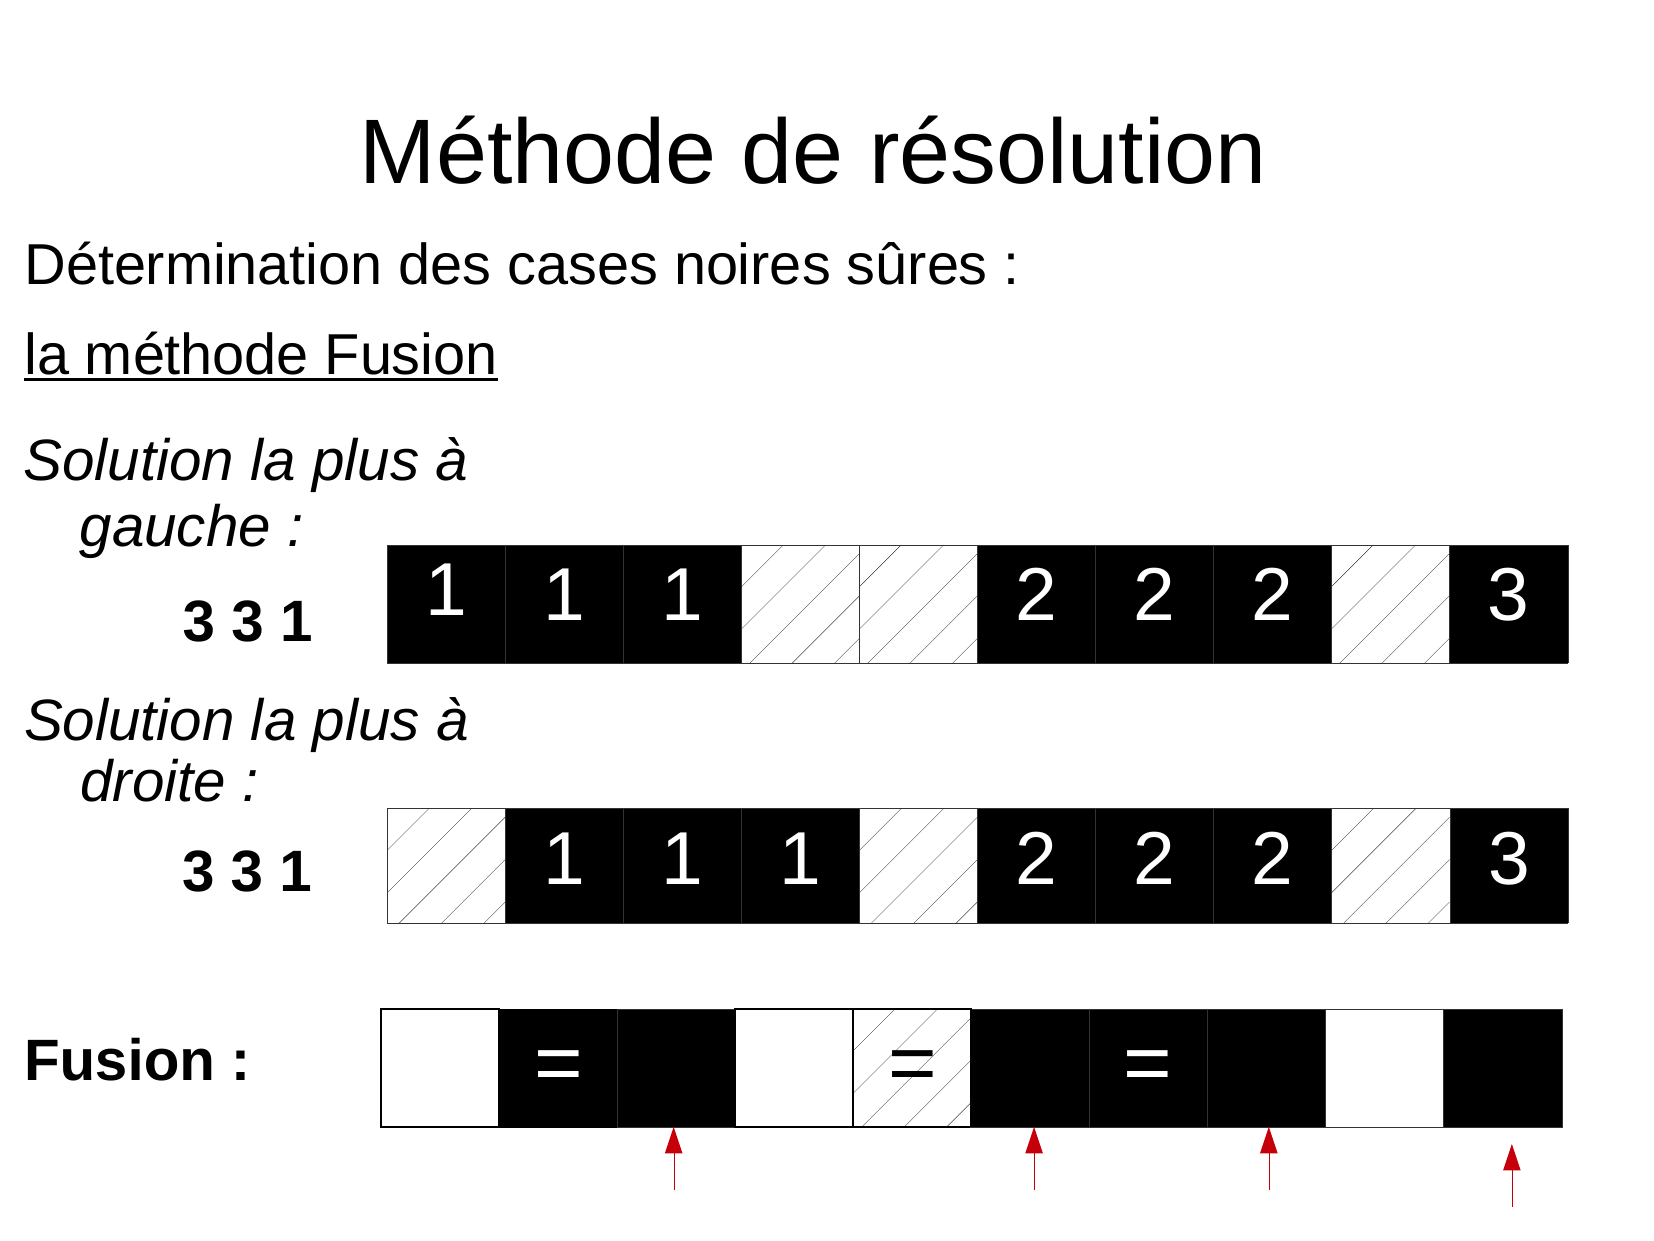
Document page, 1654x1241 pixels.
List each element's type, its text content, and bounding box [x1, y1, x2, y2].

table_header [618, 1010, 734, 1127]
table_header 1 [624, 546, 741, 663]
table_header 2 [1096, 546, 1213, 663]
table_header [1332, 546, 1449, 663]
table_header [1208, 1010, 1325, 1127]
table_header 3 [1451, 809, 1568, 923]
table_header = [854, 1010, 970, 1126]
table_header 3 [1450, 546, 1568, 663]
table_header 2 [978, 809, 1095, 923]
list Détermination des cases noires sûres : la méthode Fusion [24, 232, 1537, 425]
list Solution la plus à gauche : 3 3 1 [23, 424, 473, 688]
table_header [1326, 1010, 1443, 1127]
table_header [1332, 809, 1450, 923]
table_header 1 [506, 809, 623, 923]
table_header [470, 809, 505, 923]
table_header = [500, 1010, 617, 1127]
table_header [382, 1010, 498, 1126]
table_header 2 [1214, 546, 1331, 663]
table_header 1 [624, 809, 741, 923]
list Solution la plus à droite : 3 3 1 Fusion : [24, 687, 470, 1193]
table_header 1 [388, 546, 505, 663]
table_header [972, 1010, 1089, 1127]
table_header [742, 546, 859, 663]
table_header 1 [506, 546, 623, 663]
table_header [860, 809, 977, 923]
table_header [1444, 1010, 1562, 1127]
title Méthode de résolution [82, 49, 1571, 257]
table_header 2 [978, 546, 1095, 663]
table_header [736, 1010, 852, 1126]
table_header [860, 546, 977, 663]
table_header 2 [1096, 809, 1213, 923]
table_header 2 [1214, 809, 1331, 923]
table_header = [1090, 1010, 1207, 1127]
table_header 1 [742, 809, 859, 923]
